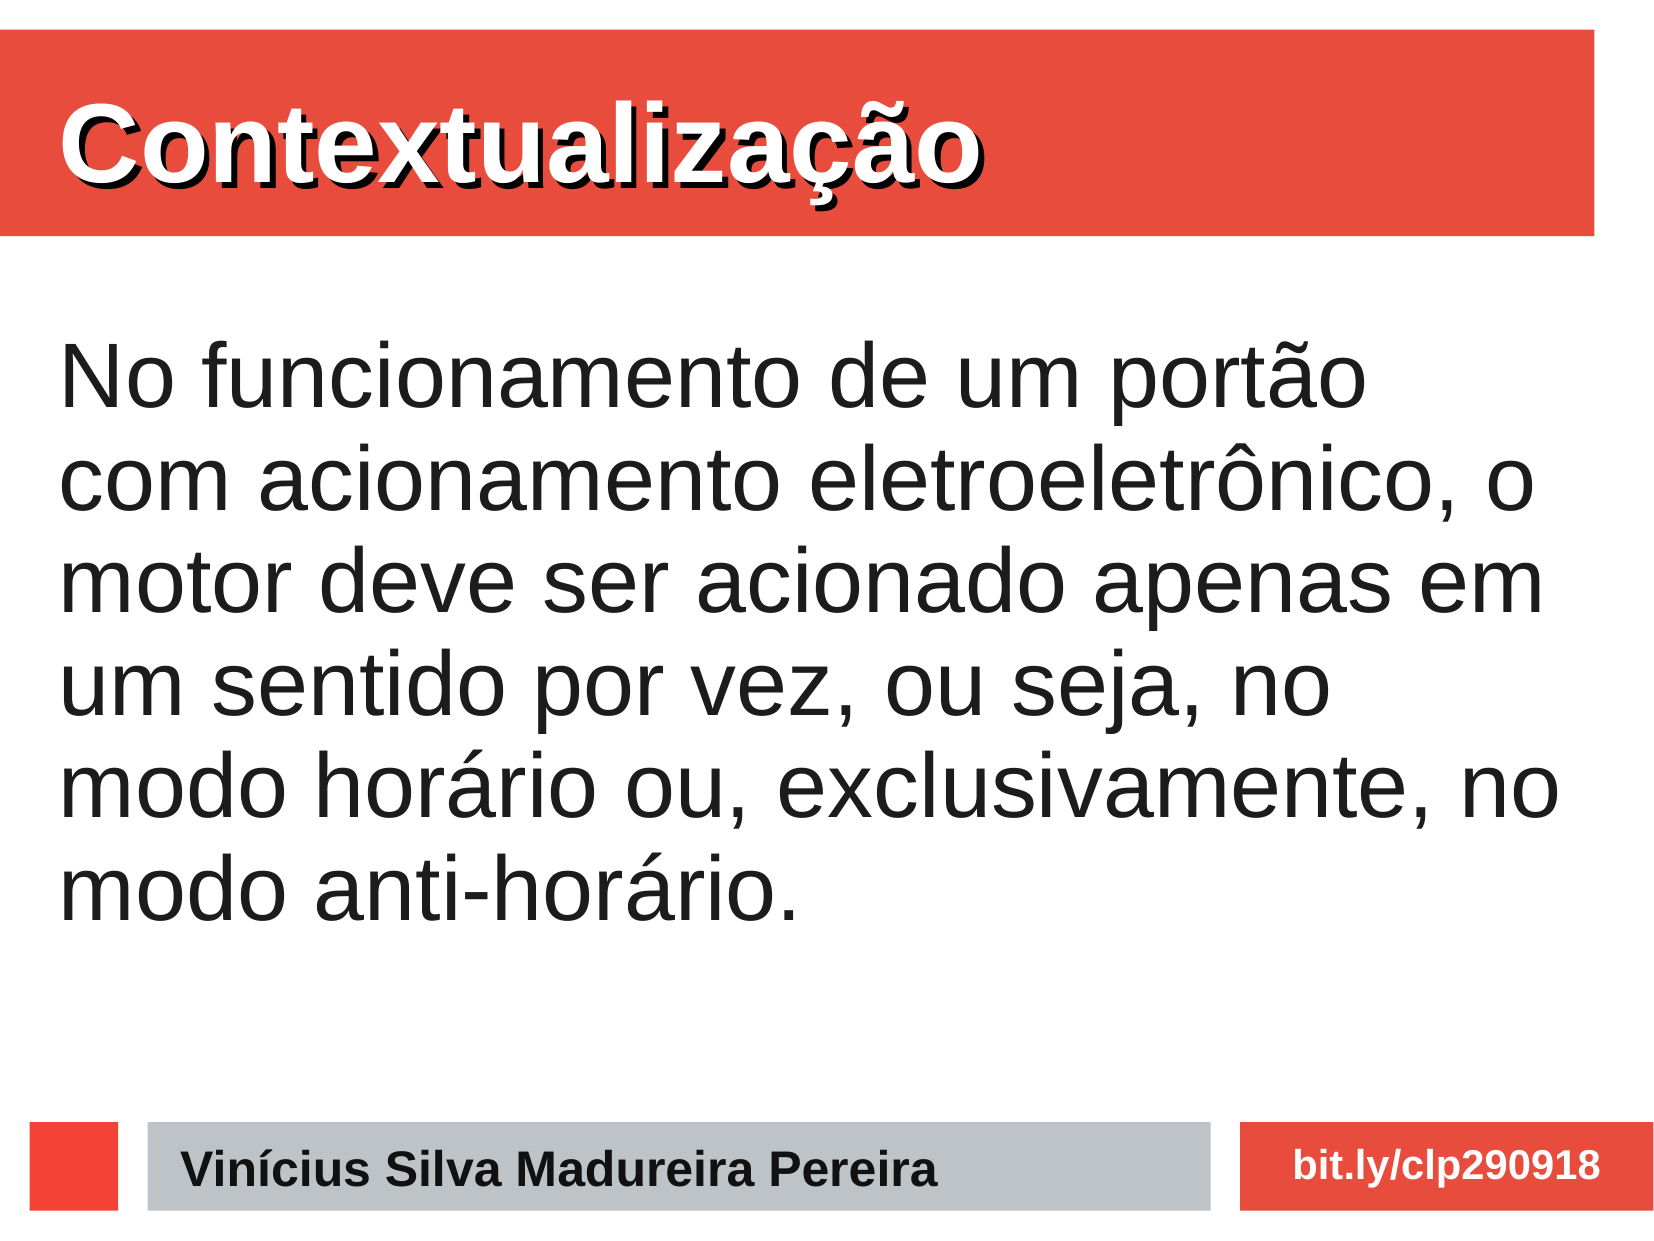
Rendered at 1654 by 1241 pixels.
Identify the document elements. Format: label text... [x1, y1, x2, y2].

title Contextualização [59, 59, 1595, 207]
text_box Vinícius Silva Madureira Pereira [165, 1133, 1170, 1205]
list No funcionamento de um portão com acionamento eletroeletrônico, o motor deve ser acionado apenas em um sentido por vez, ou seja, no modo horário ou, exclusivamente, no modo anti-horário. [59, 324, 1565, 1093]
text_box bit.ly/clp290918 [1228, 1133, 1654, 1205]
